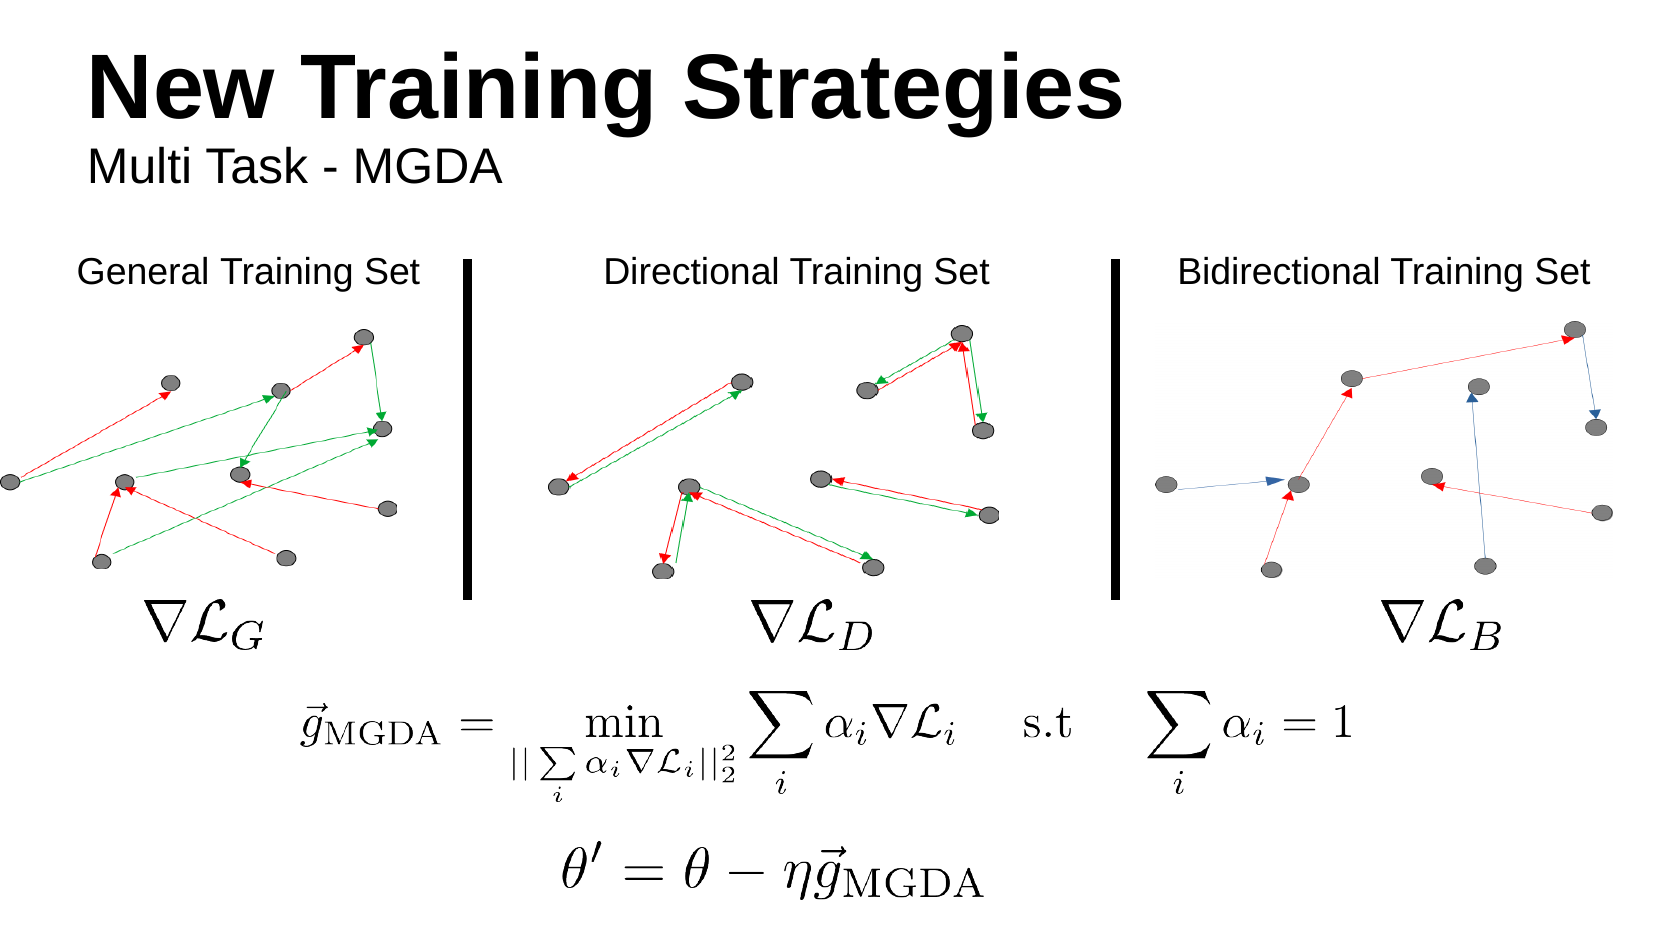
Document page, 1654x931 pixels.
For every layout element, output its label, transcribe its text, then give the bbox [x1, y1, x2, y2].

picture [143, 599, 263, 650]
text_box Bidirectional Training Set [1162, 243, 1620, 301]
text_box General Training Set [61, 243, 451, 301]
picture [1380, 599, 1501, 650]
picture [750, 599, 872, 650]
picture [0, 329, 427, 569]
picture [1155, 321, 1613, 578]
text_box Directional Training Set [588, 243, 1051, 301]
picture [562, 840, 984, 901]
picture [300, 691, 1351, 802]
title New Training Strategies Multi Task - MGDA [86, 35, 1576, 194]
picture [548, 325, 1035, 579]
